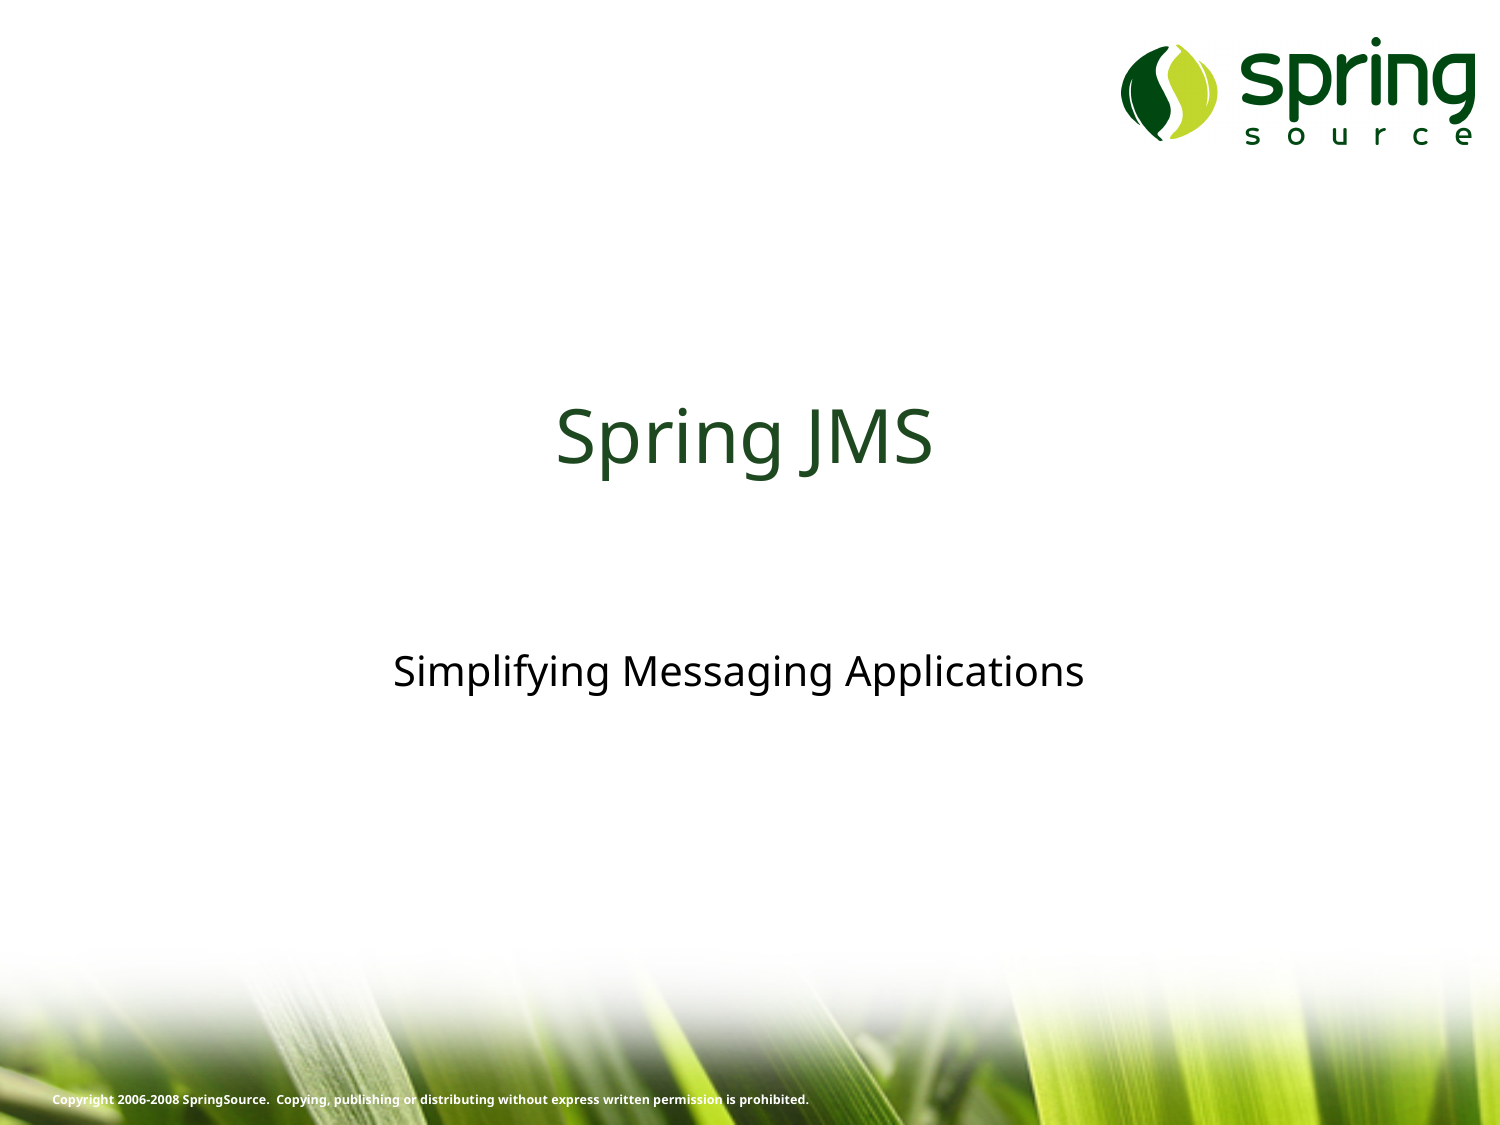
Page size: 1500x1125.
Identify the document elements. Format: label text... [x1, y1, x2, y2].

picture [0, 944, 1500, 1125]
text_box Simplifying Messaging Applications [214, 499, 1265, 788]
picture [1121, 37, 1475, 145]
title Spring JMS [107, 333, 1383, 536]
